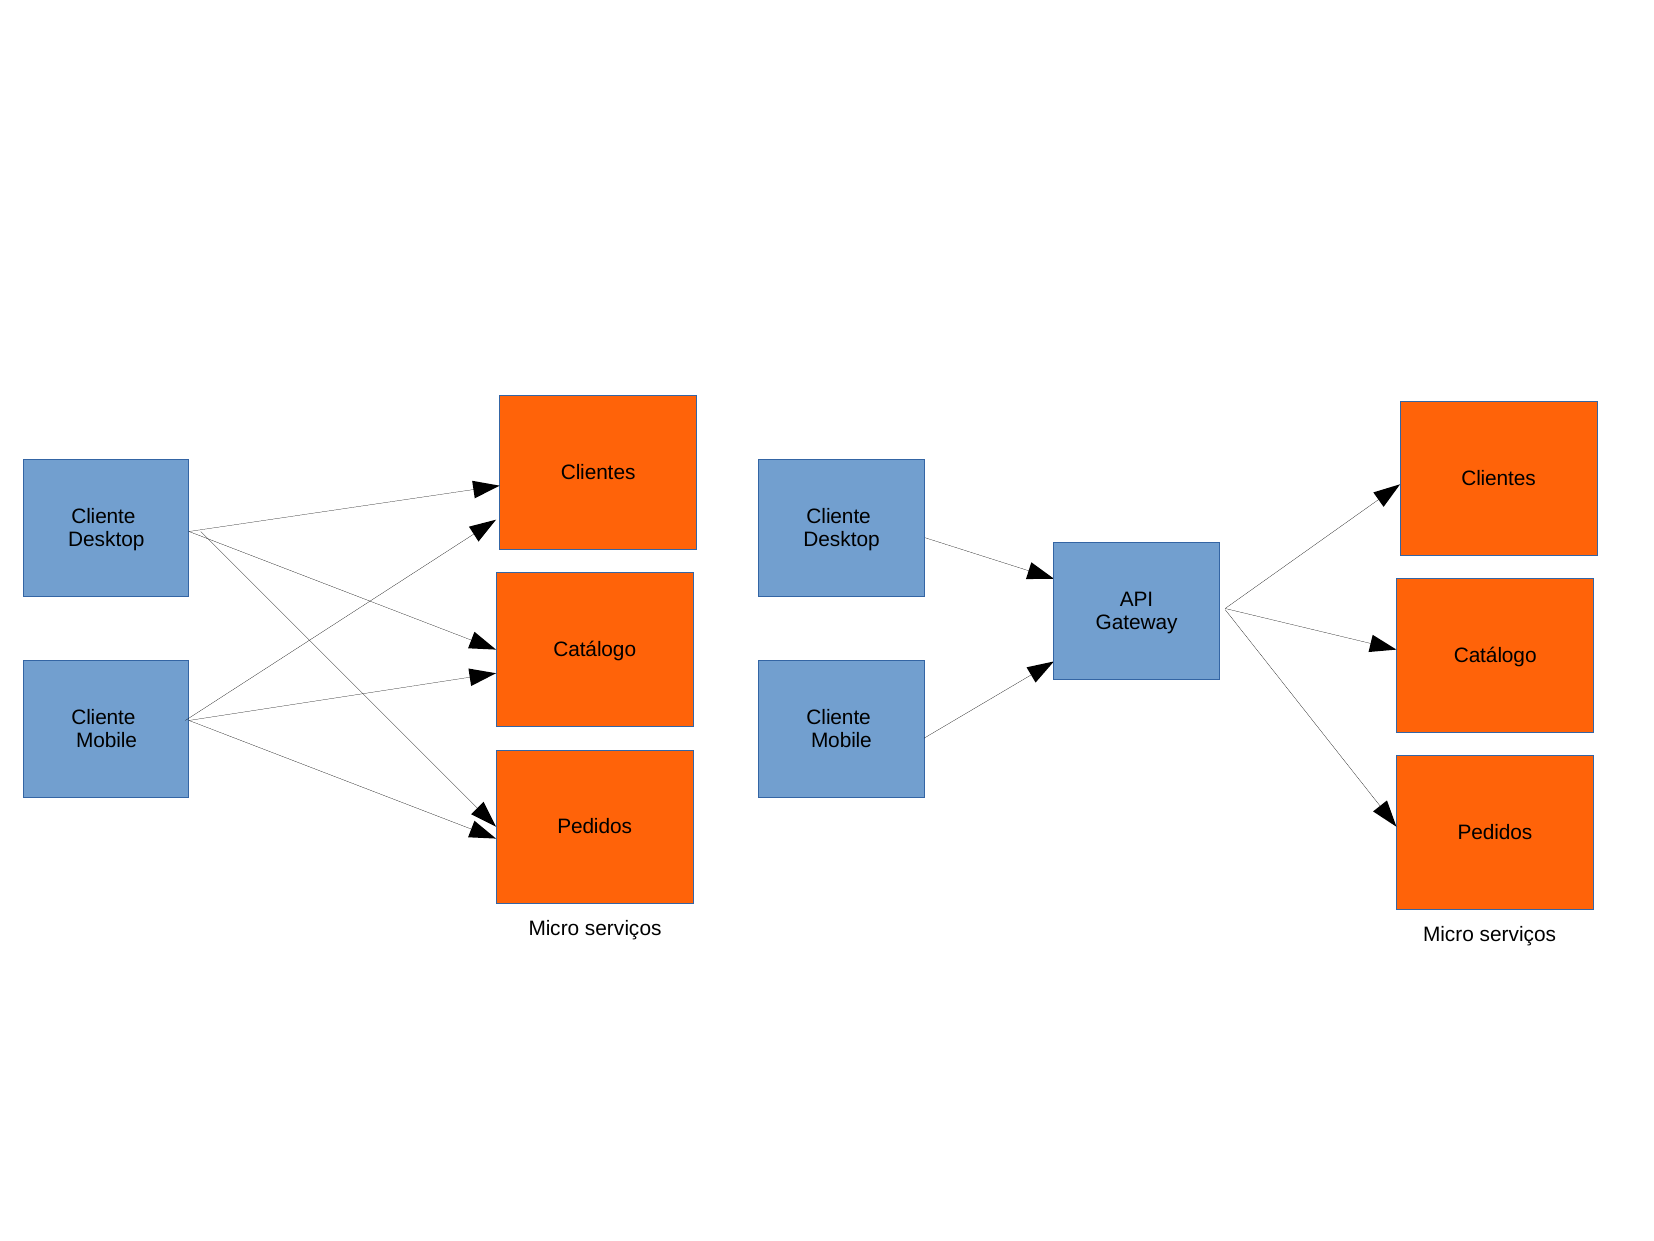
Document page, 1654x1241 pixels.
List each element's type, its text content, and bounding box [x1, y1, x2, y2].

text_box Clientes [499, 395, 697, 550]
text_box Catálogo [496, 572, 694, 727]
text_box Cliente Desktop [758, 459, 925, 597]
text_box Catálogo [1396, 578, 1594, 733]
text_box Cliente Desktop [23, 459, 189, 597]
text_box Micro serviços [1408, 915, 1654, 973]
text_box API Gateway [1053, 542, 1220, 680]
text_box Clientes [1400, 401, 1598, 556]
text_box Cliente Mobile [23, 660, 189, 798]
text_box Pedidos [496, 750, 694, 904]
text_box Cliente Mobile [758, 660, 925, 798]
text_box Micro serviços [513, 909, 677, 948]
text_box Pedidos [1396, 755, 1594, 910]
